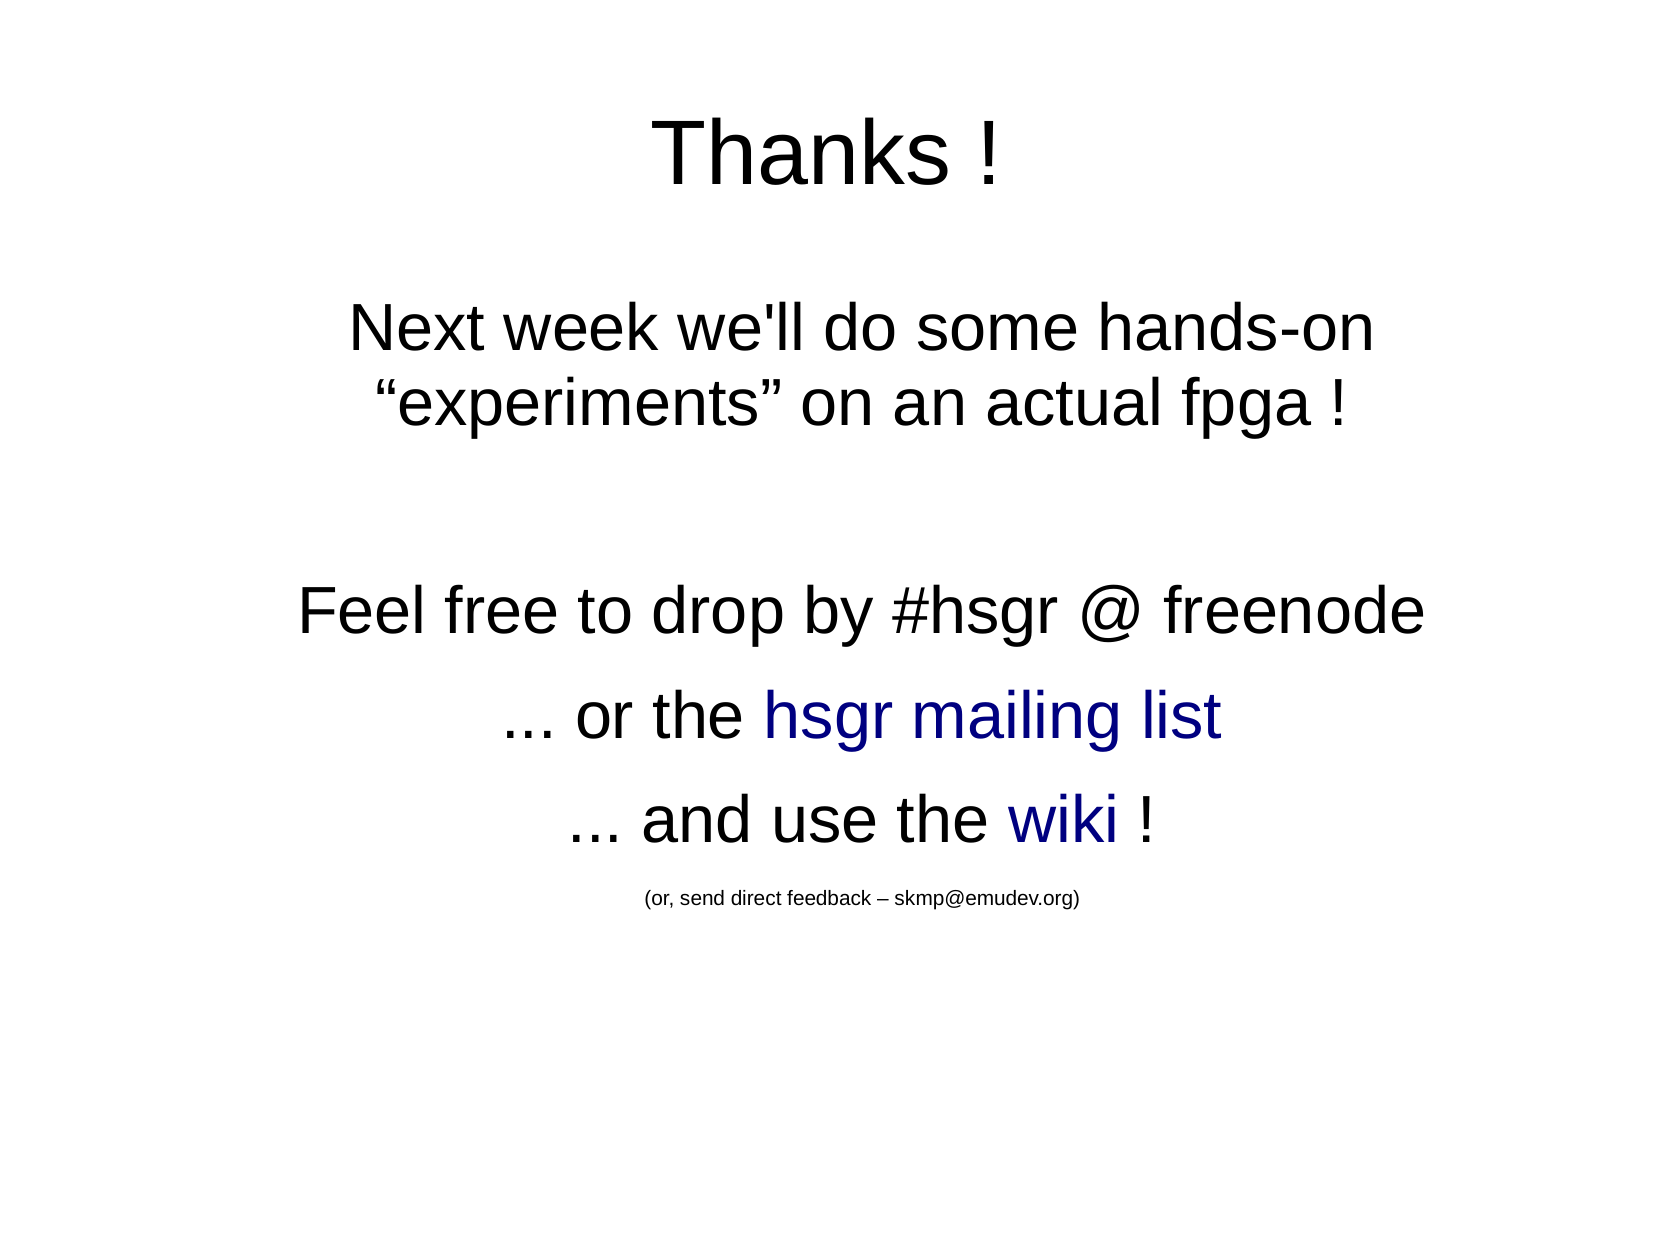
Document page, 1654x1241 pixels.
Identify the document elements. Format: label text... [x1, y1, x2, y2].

title Thanks ! [82, 49, 1571, 257]
list Next week we'll do some hands-on “experiments” on an actual fpga ! Feel free to drop by #hsgr @ freenode ... or the hsgr mailing list ... and use the wiki ! (or, send direct feedback – skmp@emudev.org) [82, 290, 1571, 1010]
